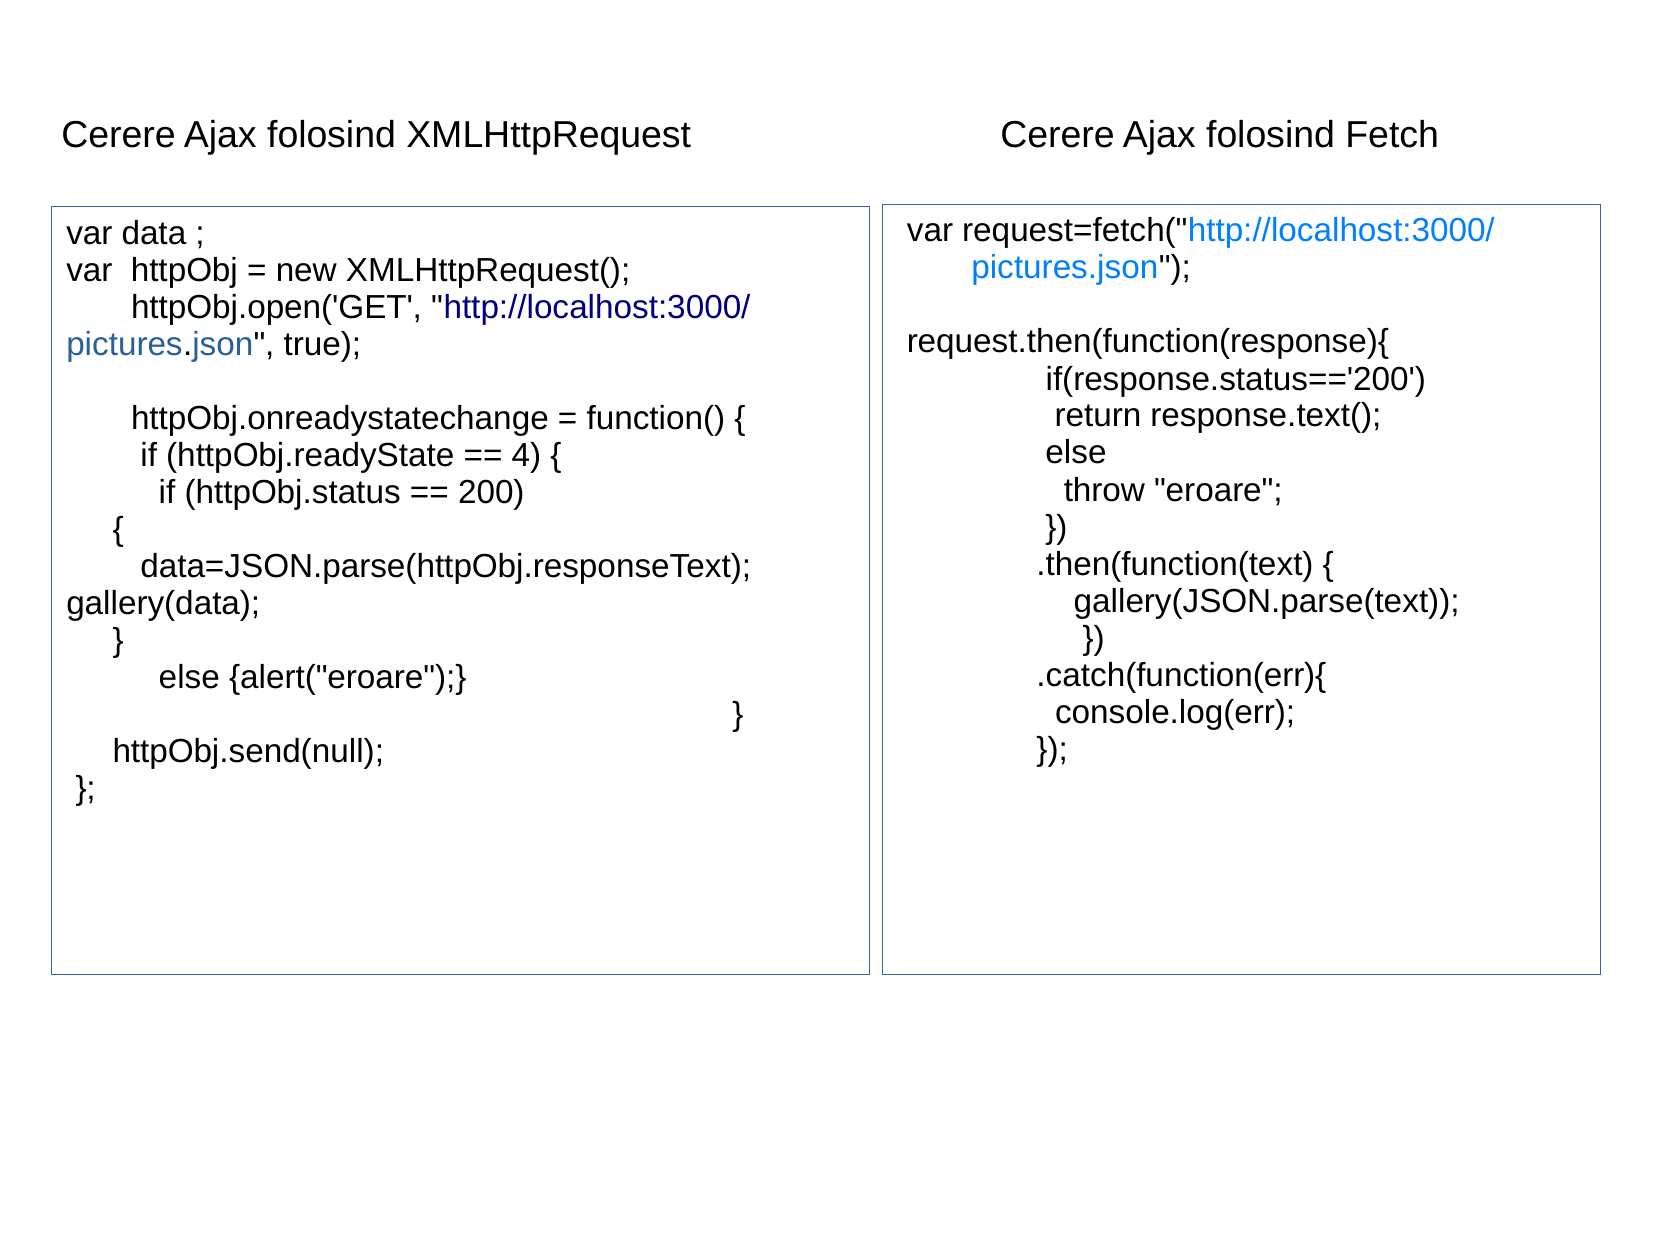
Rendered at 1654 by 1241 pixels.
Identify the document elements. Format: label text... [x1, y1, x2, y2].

text_box var request=fetch("http://localhost:3000/ pictures.json"); request.then(function(response){ if(response.status=='200') return response.text(); else throw "eroare"; }) .then(function(text) { gallery(JSON.parse(text)); }) .catch(function(err){ console.log(err); }); [882, 204, 1601, 975]
text_box var data ; var httpObj = new XMLHttpRequest(); httpObj.open('GET', "http://localhost:3000/ pictures.json", true); httpObj.onreadystatechange = function() { if (httpObj.readyState == 4) { if (httpObj.status == 200) { data=JSON.parse(httpObj.responseText); gallery(data); } else {alert("eroare");} } httpObj.send(null); }; [51, 206, 870, 975]
text_box Cerere Ajax folosind Fetch [985, 106, 1483, 166]
text_box Cerere Ajax folosind XMLHttpRequest [46, 106, 774, 172]
